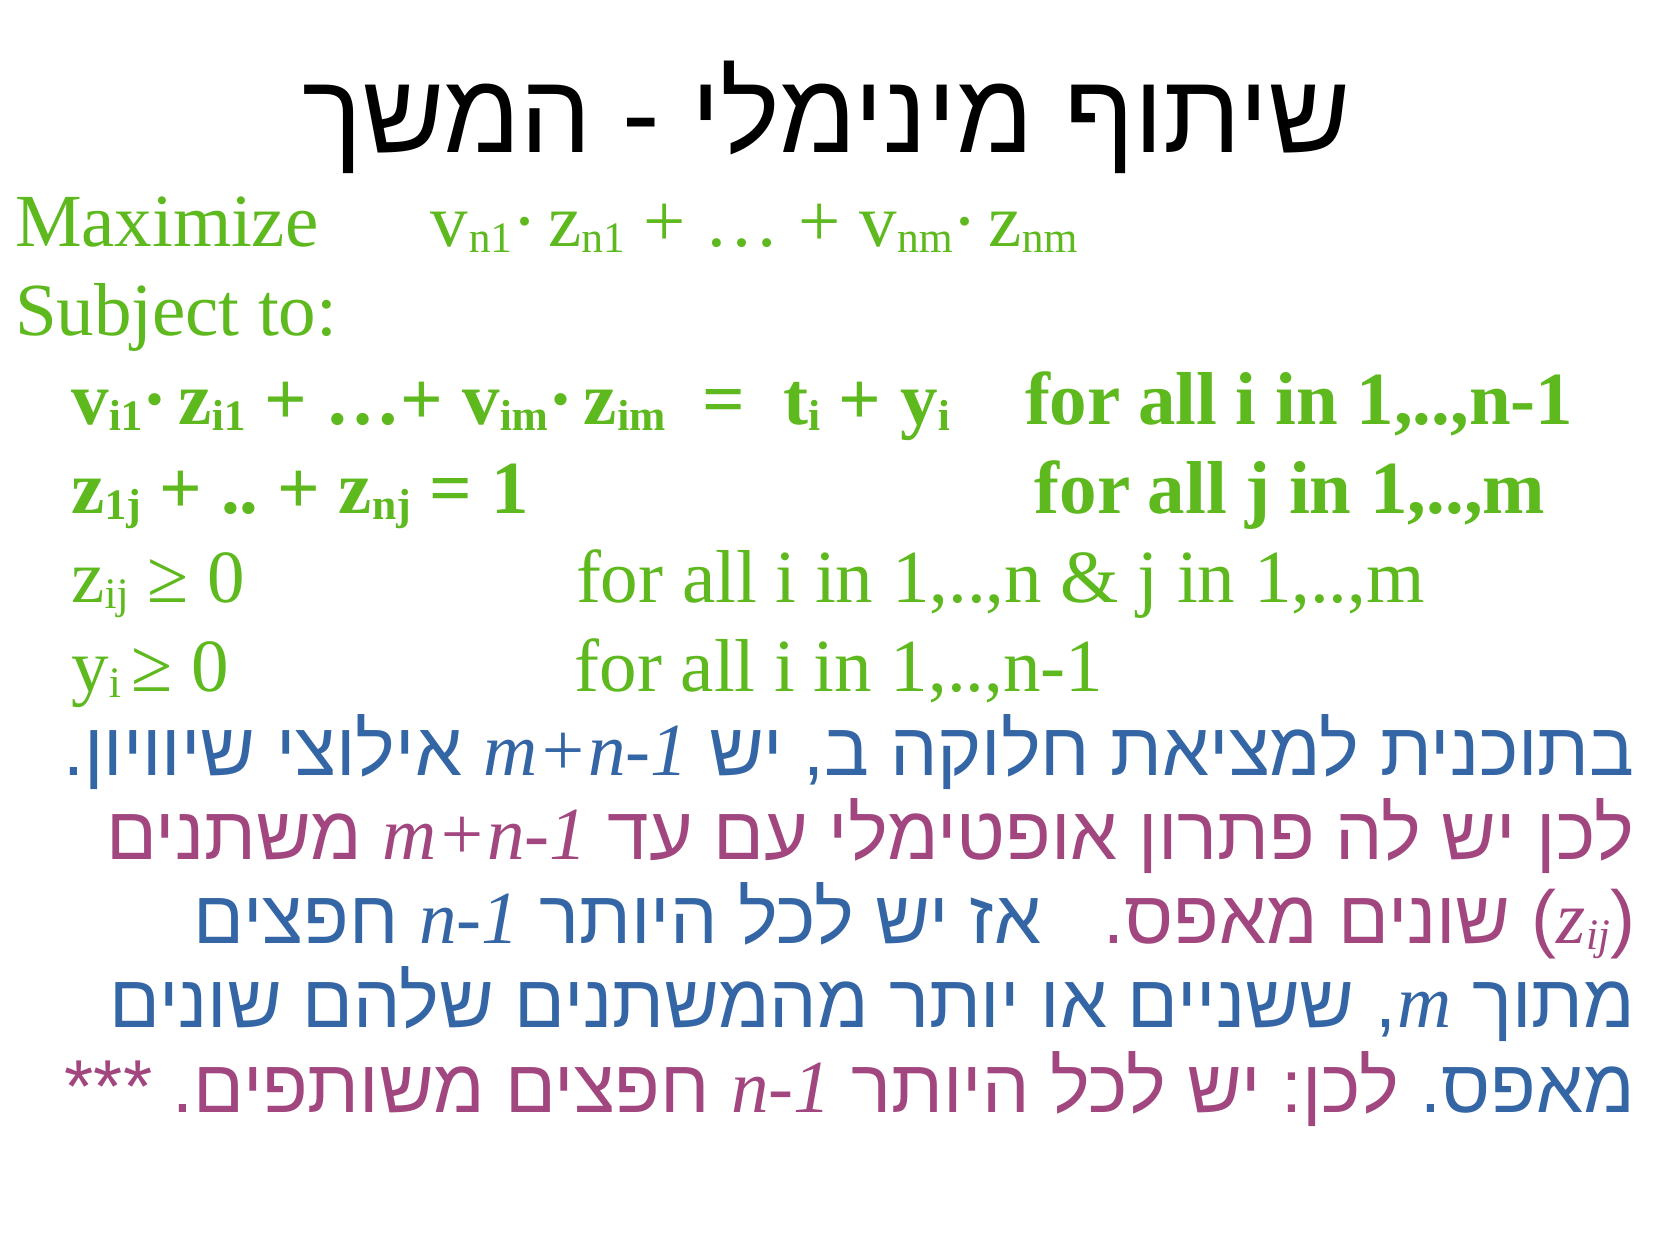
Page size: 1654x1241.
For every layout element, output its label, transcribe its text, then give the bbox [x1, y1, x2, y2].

title שיתוף מינימלי - המשך [0, 32, 1654, 196]
list Maximize vn1· zn1 + … + vnm· znm Subject to: vi1· zi1 + …+ vim· zim = ti + yi for all i in 1,..,n-1 z1j + .. + znj = 1 for all j in 1,..,m zij ≥ 0 for all i in 1,..,n & j in 1,..,m yi ≥ 0 for all i in 1,..,n-1 בתוכנית למציאת חלוקה ב, יש m+n-1 אילוצי שיוויון. לכן יש לה פתרון אופטימלי עם עד m+n-1 משתנים (zij) שונים מאפס. אז יש לכל היותר n-1 חפצים מתוך m, ששניים או יותר מהמשתנים שלהם שונים מאפס. לכן: יש לכל היותר n-1 חפצים משותפים. *** [15, 180, 1636, 1126]
